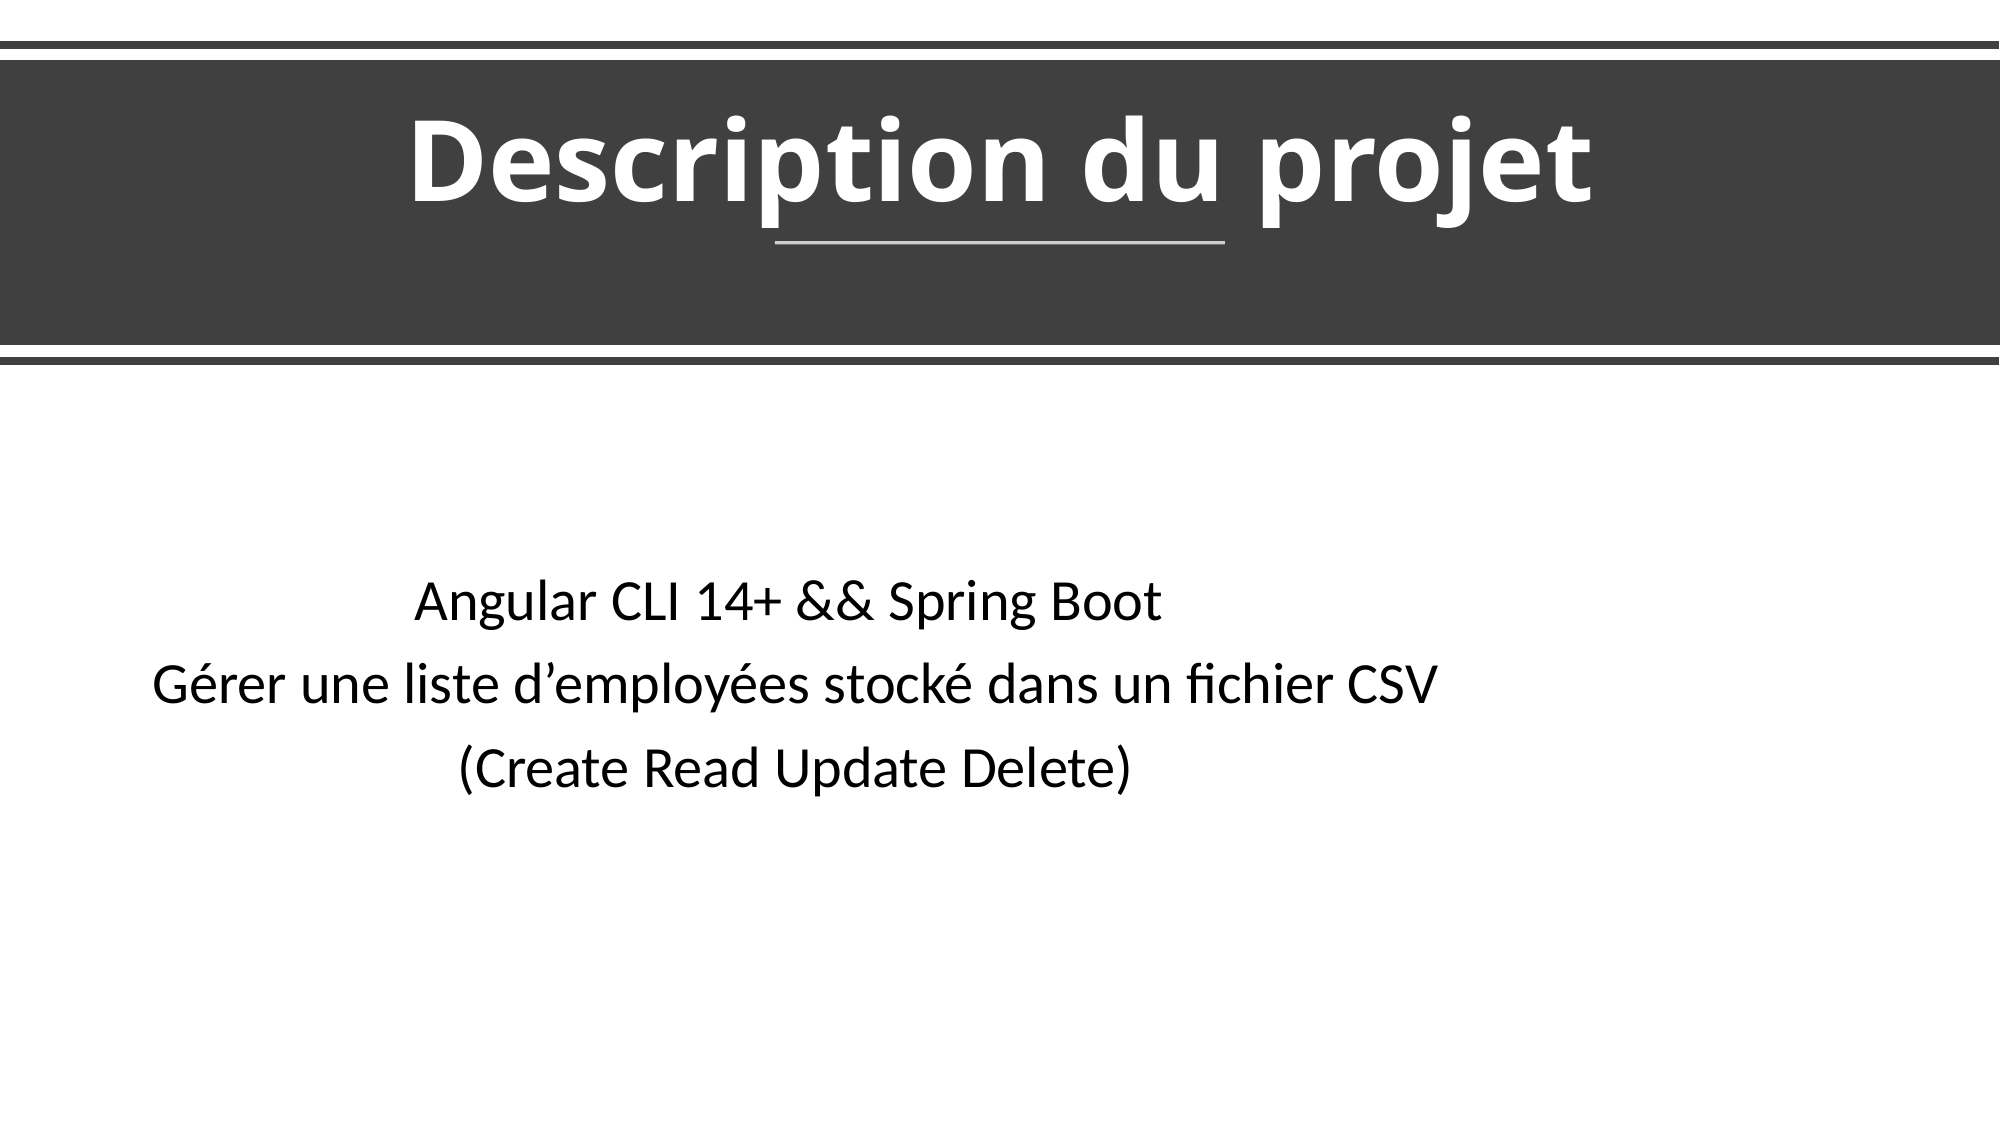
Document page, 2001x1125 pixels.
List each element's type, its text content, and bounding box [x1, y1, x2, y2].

list Angular CLI 14+ && Spring Boot Gérer une liste d’employées stocké dans un fichier CSV (Create Read Update Delete) [137, 562, 1863, 855]
title Description du projet [86, 80, 1914, 233]
text_box [0, 60, 2000, 345]
